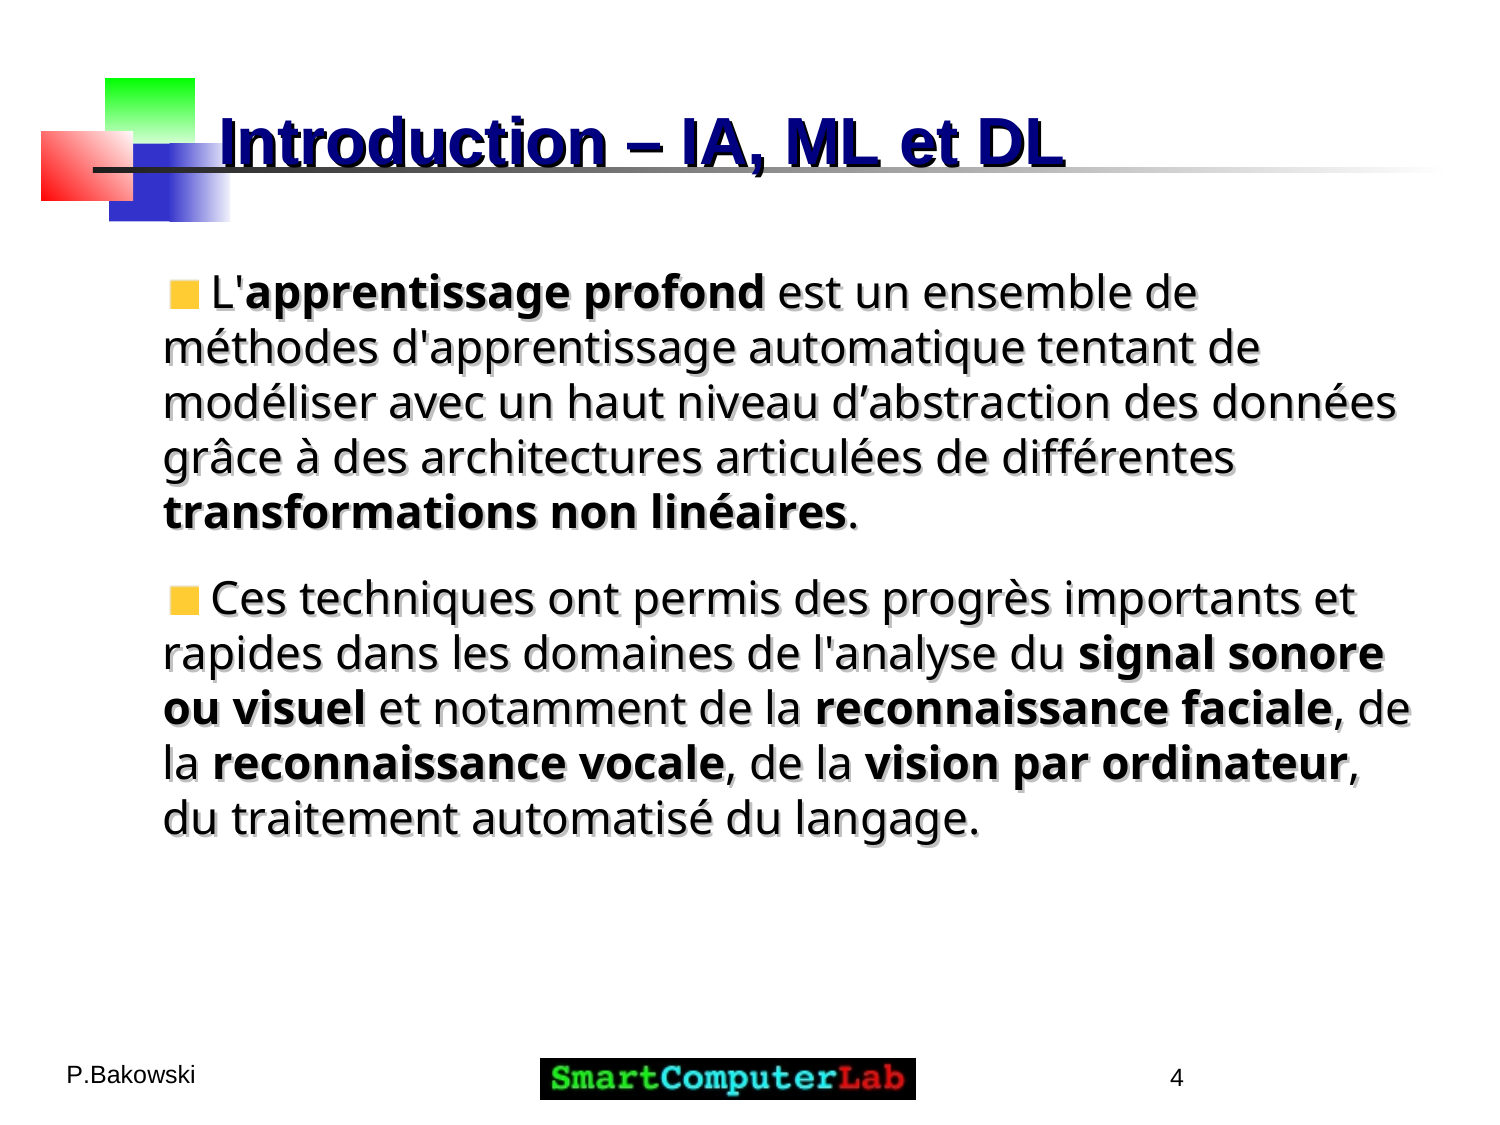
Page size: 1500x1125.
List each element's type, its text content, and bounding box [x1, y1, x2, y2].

title Introduction – IA, ML et DL [203, 90, 1456, 186]
text_box L'apprentissage profond est un ensemble de méthodes d'apprentissage automatique tentant de modéliser avec un haut niveau d’abstraction des données grâce à des architectures articulées de différentes transformations non linéaires. Ces techniques ont permis des progrès importants et rapides dans les domaines de l'analyse du signal sonore ou visuel et notamment de la reconnaissance faciale, de la reconnaissance vocale, de la vision par ordinateur, du traitement automatisé du langage. [147, 254, 1441, 938]
picture [162, 578, 199, 615]
picture [162, 272, 199, 309]
picture [540, 1058, 916, 1100]
